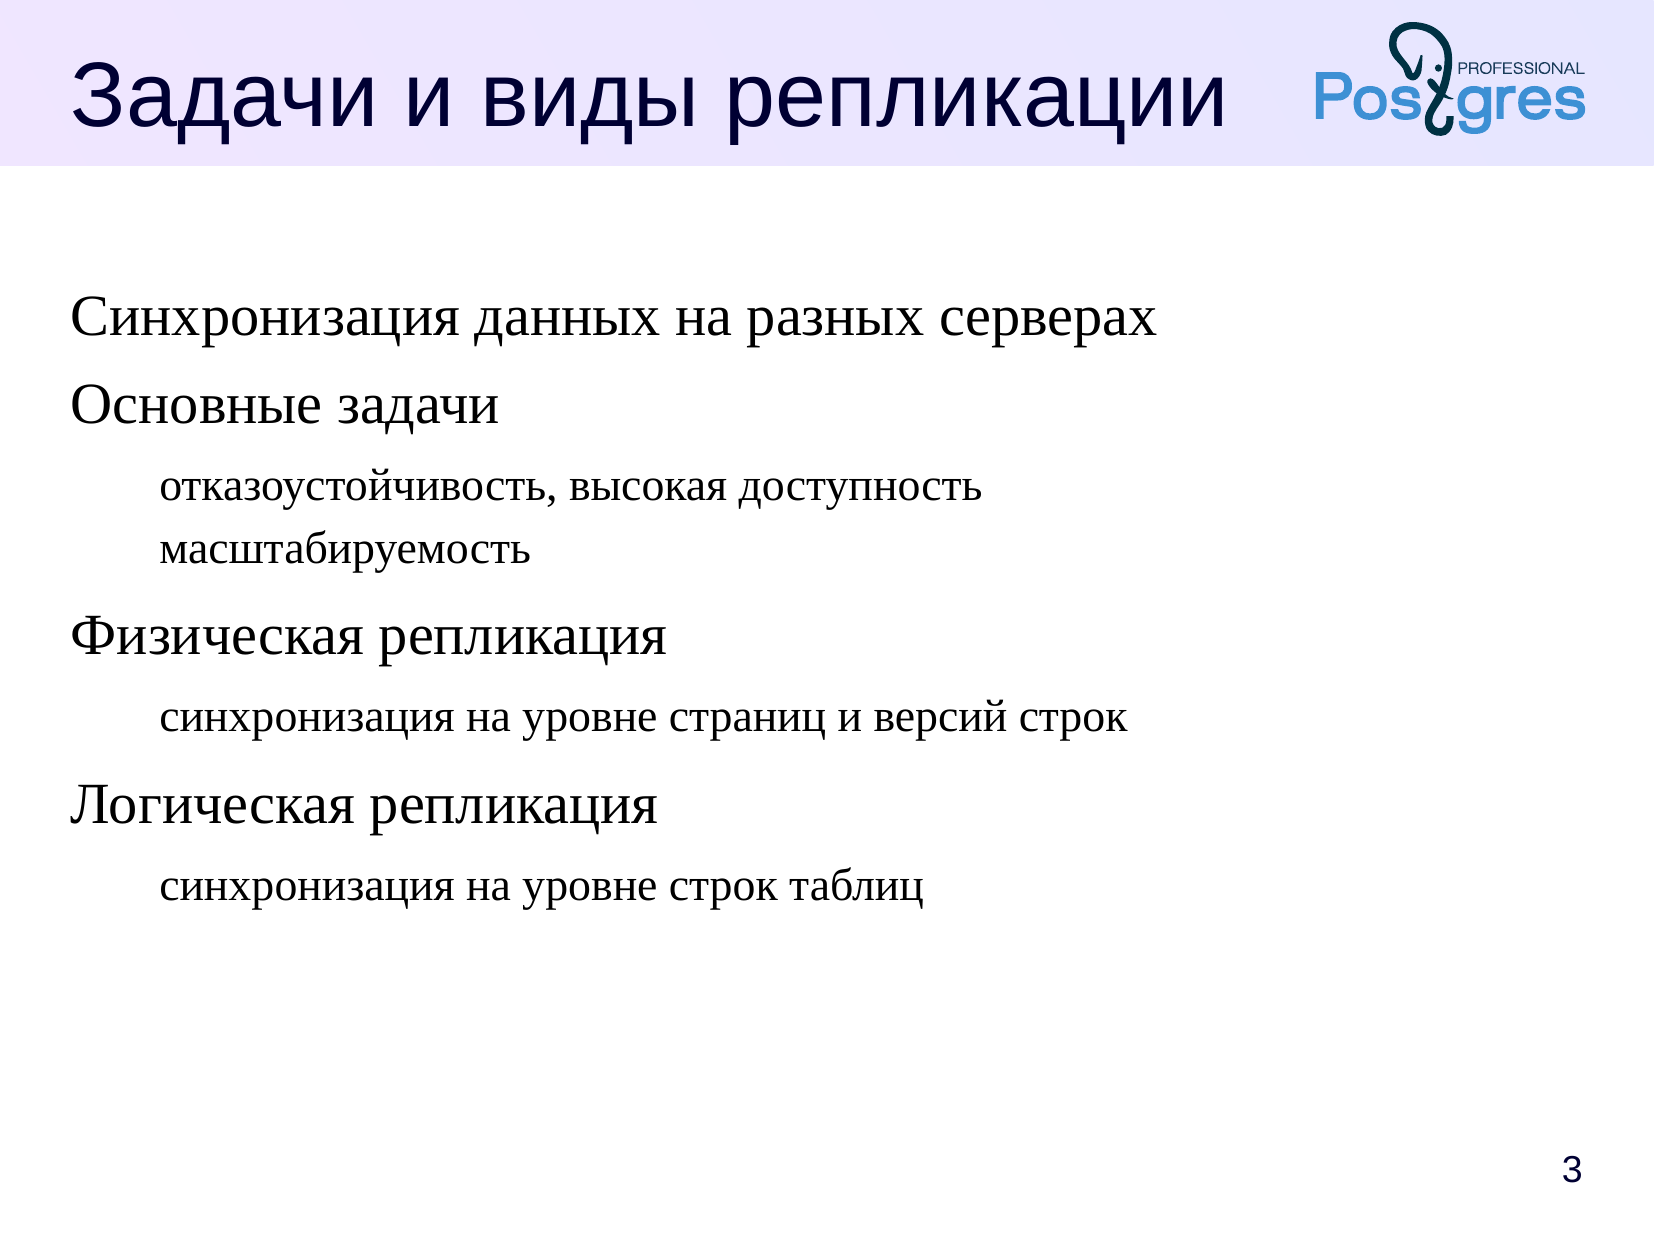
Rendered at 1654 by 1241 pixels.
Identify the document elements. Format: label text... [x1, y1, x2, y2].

list Синхронизация данных на разных серверах Основные задачи отказоустойчивость, высокая доступность масштабируемость Физическая репликация синхронизация на уровне страниц и версий строк Логическая репликация синхронизация на уровне строк таблиц [70, 283, 1583, 1134]
title Задачи и виды репликации [70, 43, 1241, 147]
